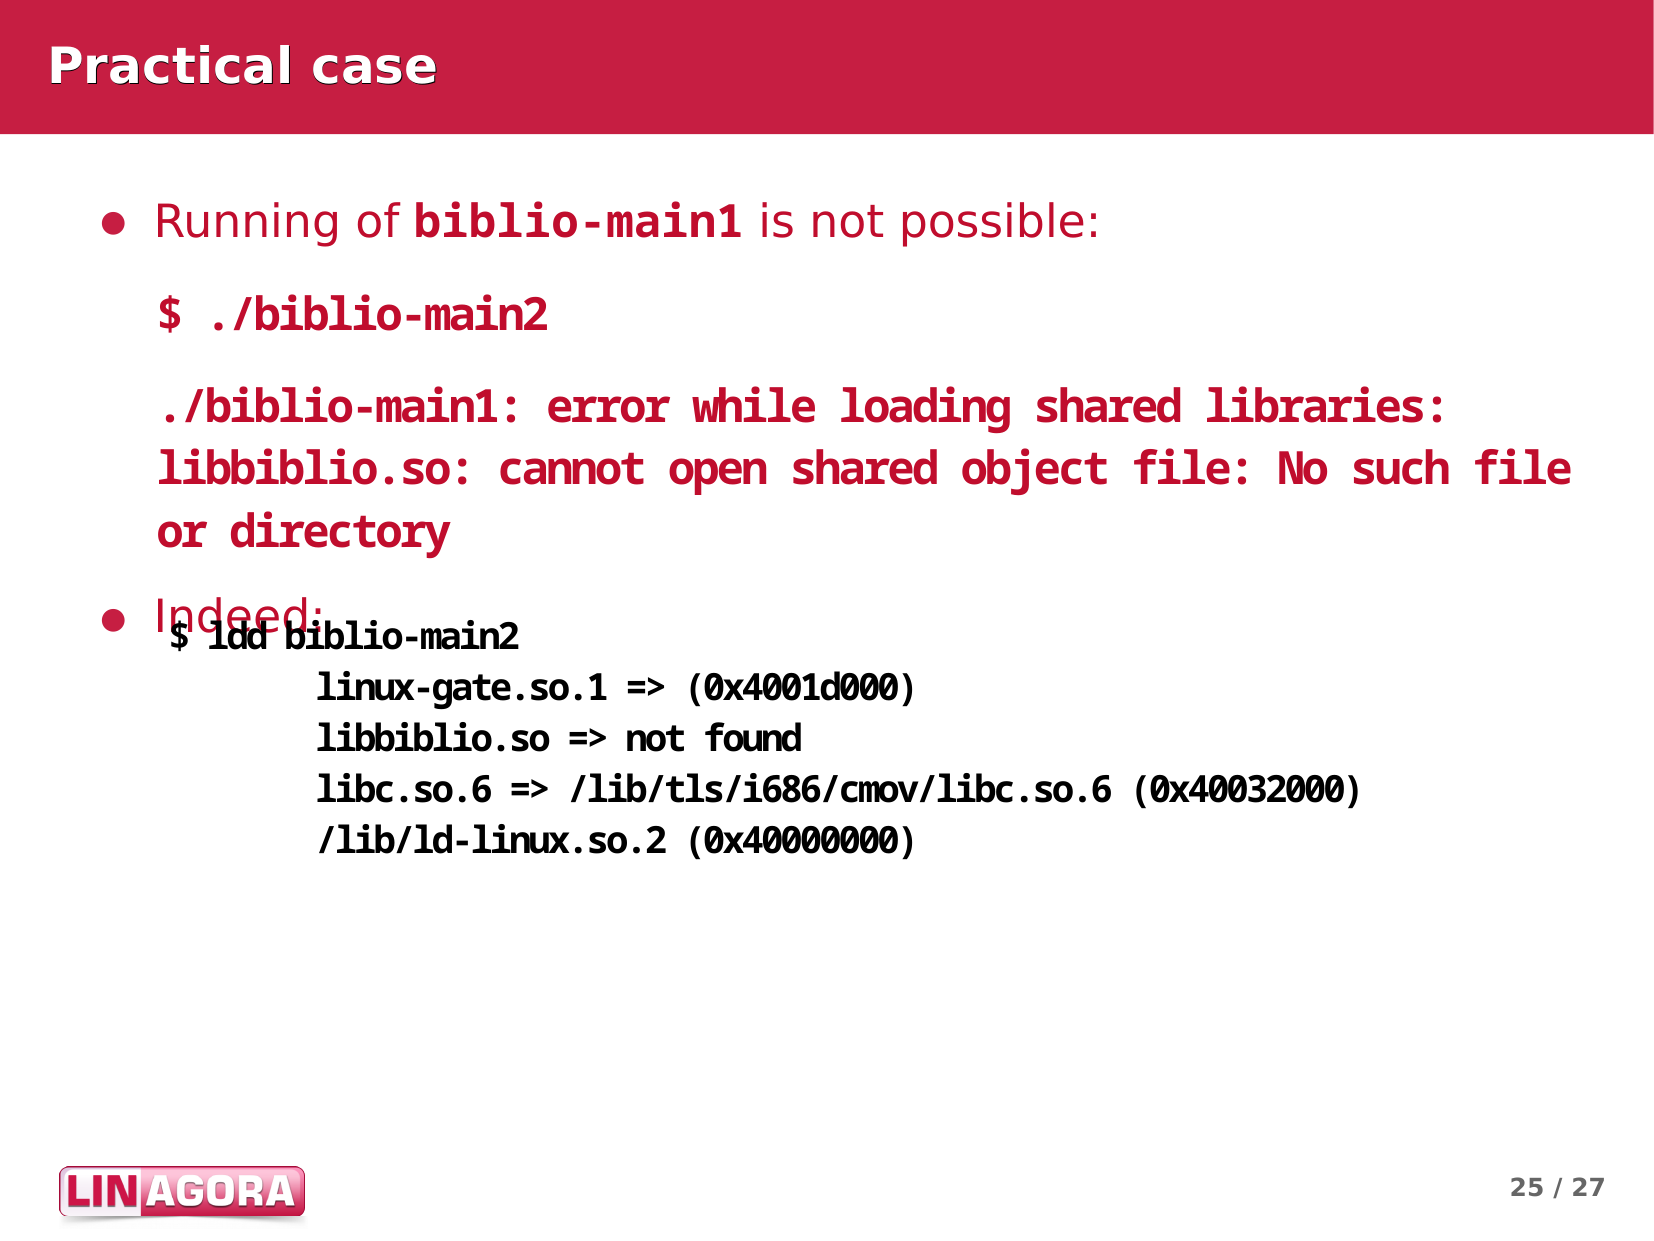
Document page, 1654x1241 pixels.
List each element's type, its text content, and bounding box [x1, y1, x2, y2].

picture [59, 1166, 308, 1229]
text_box $ ldd biblio-main2 linux-gate.so.1 => (0x4001d000) libbiblio.so => not found libc.so.6 => /lib/tls/i686/cmov/libc.so.6 (0x40032000) /lib/ld-linux.so.2 (0x40000000) [153, 602, 1406, 805]
title Practical case [47, 7, 1624, 126]
list Running of biblio-main1 is not possible: $ ./biblio-main2 ./biblio-main1: error while loading shared libraries: libbiblio.so: cannot open shared object file: No such file or directory Indeed: [82, 188, 1571, 1134]
